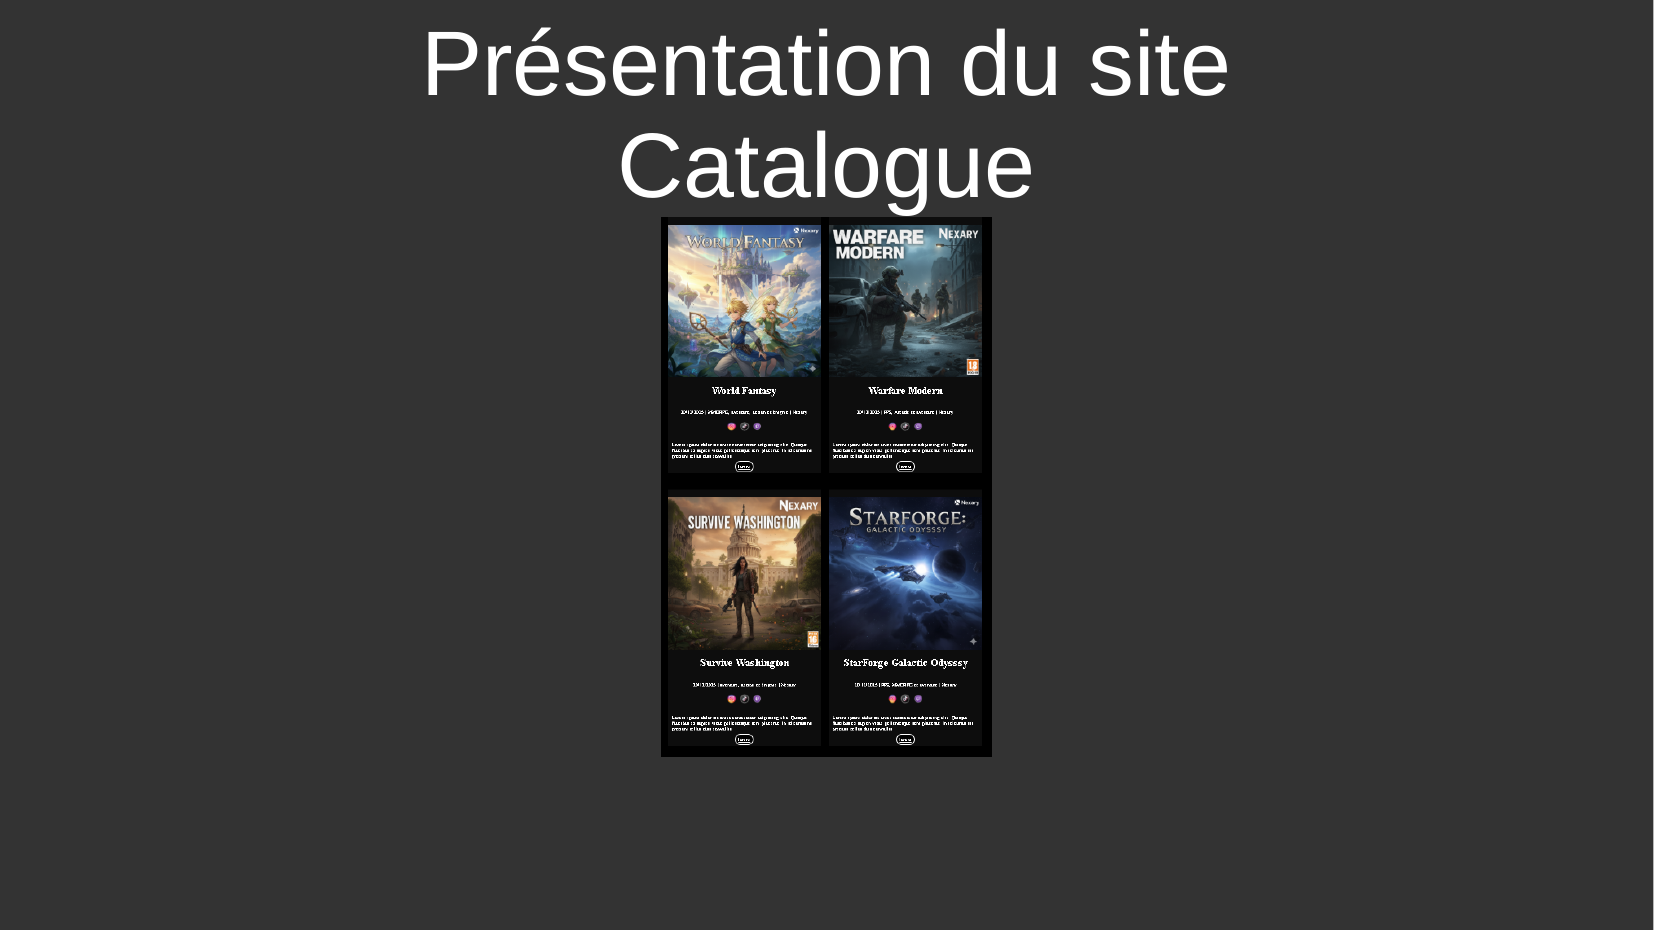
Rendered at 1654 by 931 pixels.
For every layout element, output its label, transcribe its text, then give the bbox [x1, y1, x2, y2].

picture [661, 217, 992, 758]
title Présentation du site Catalogue [82, 12, 1571, 218]
